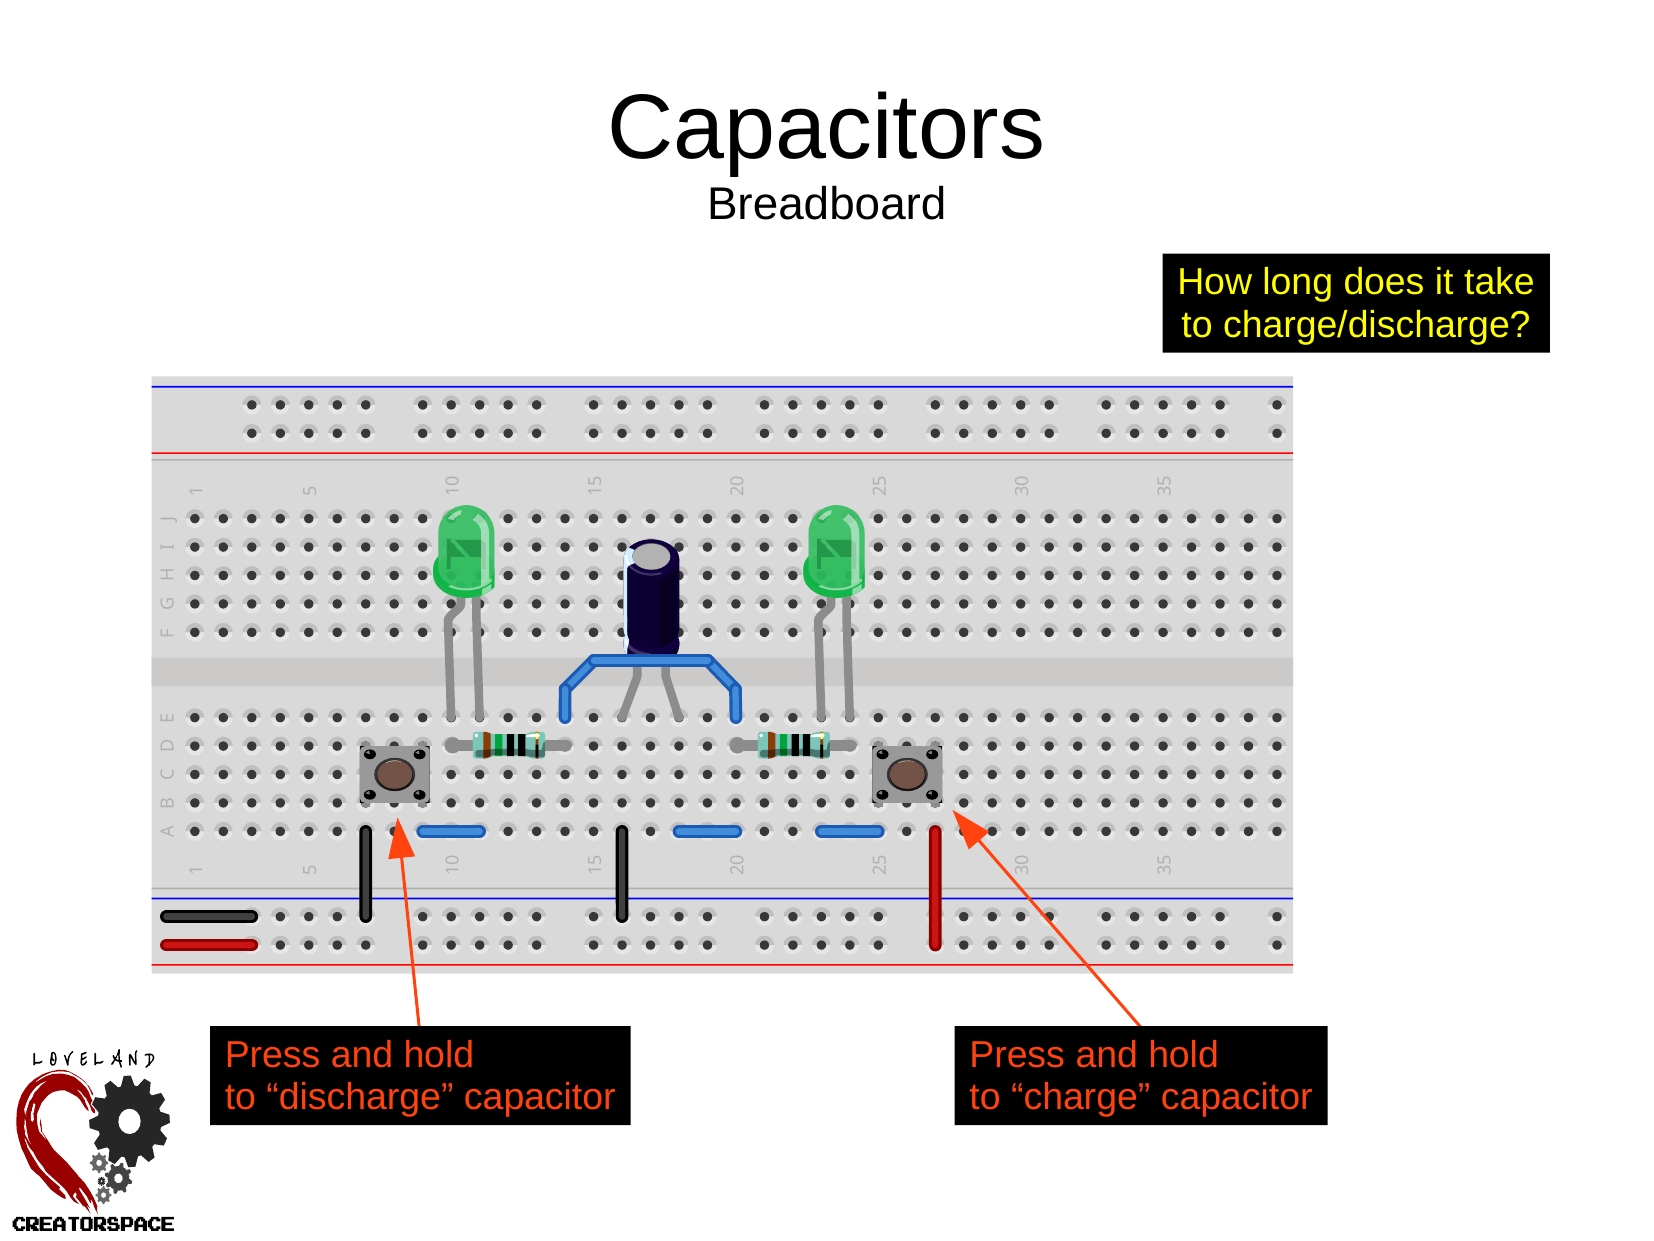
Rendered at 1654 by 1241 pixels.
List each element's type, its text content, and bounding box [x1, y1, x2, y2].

text_box How long does it take to charge/discharge? [1162, 253, 1550, 353]
text_box Press and hold to “charge” capacitor [954, 1026, 1328, 1126]
title Capacitors Breadboard [82, 49, 1571, 257]
picture [150, 375, 1294, 976]
text_box Press and hold to “discharge” capacitor [210, 1026, 631, 1126]
